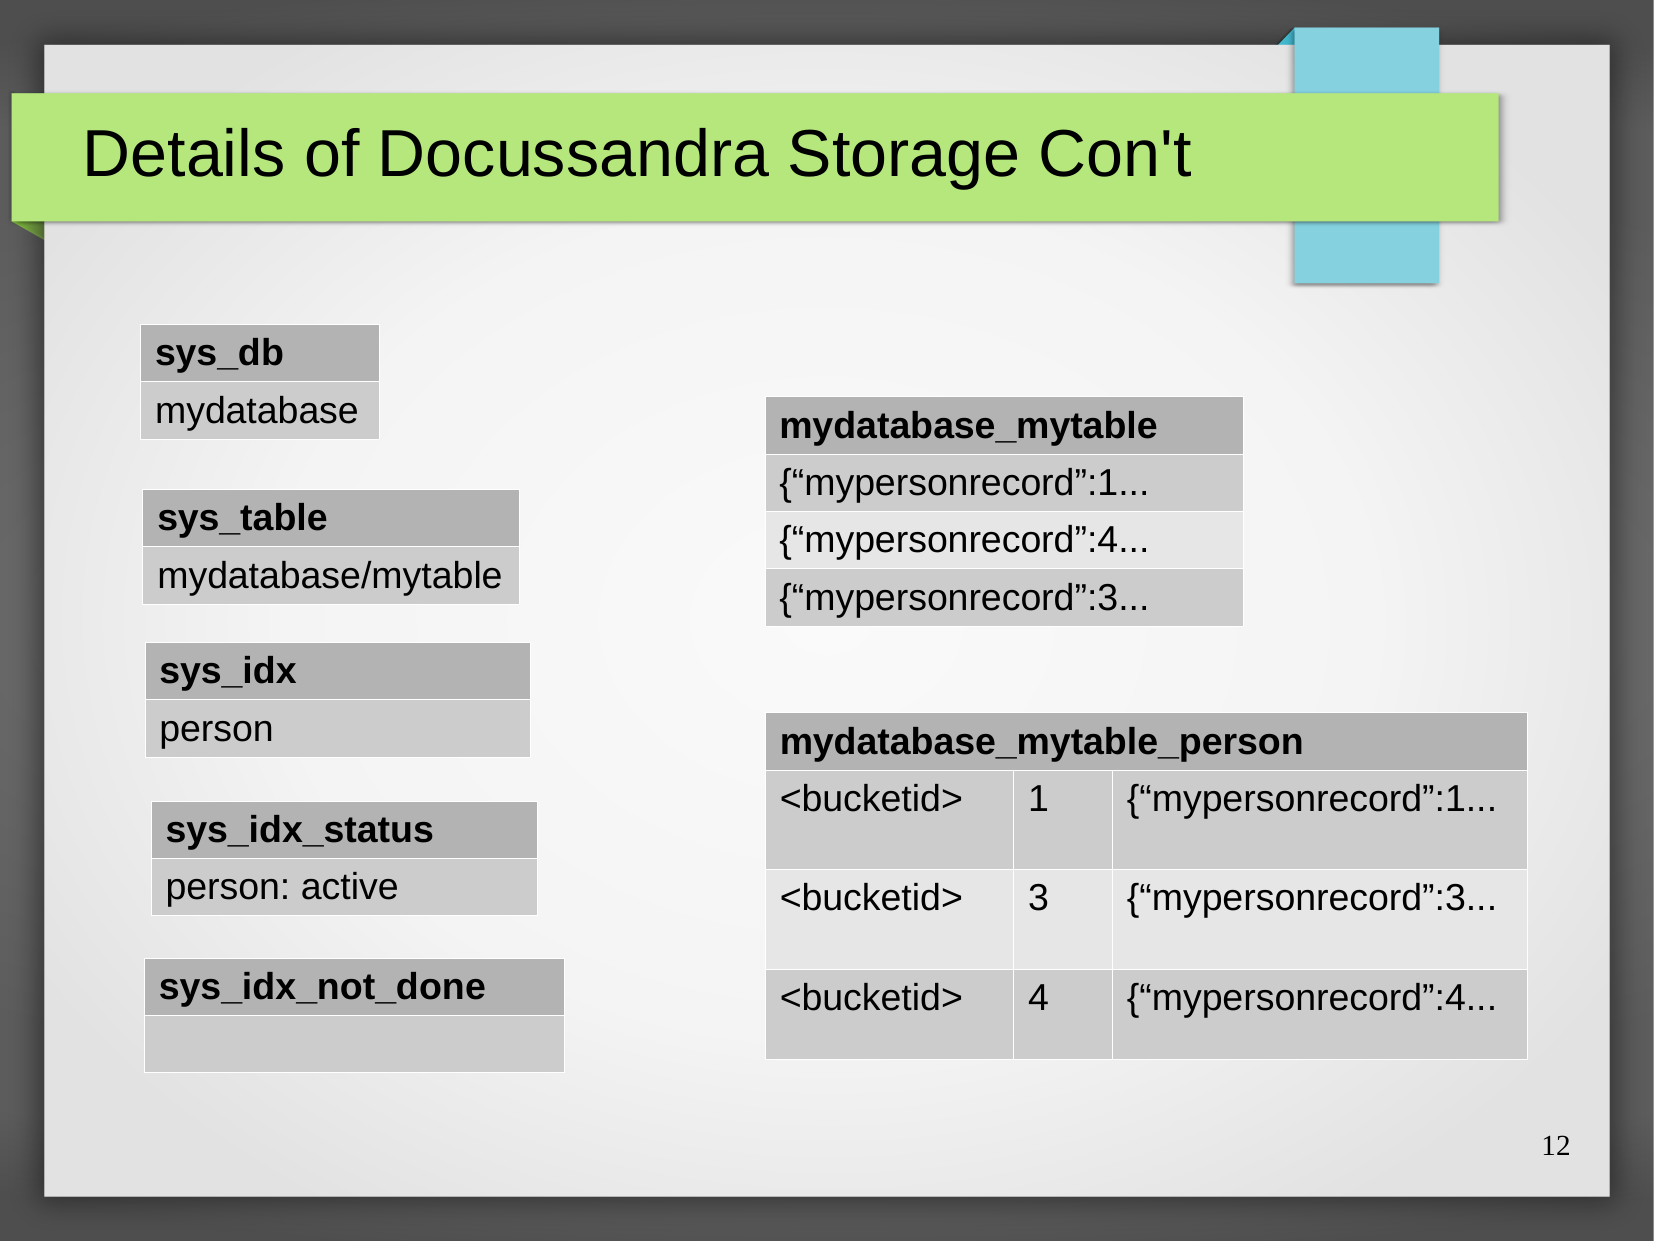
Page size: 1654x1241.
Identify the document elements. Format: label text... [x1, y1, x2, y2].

picture [0, 0, 1654, 1241]
table_cell 3 [1014, 870, 1112, 969]
table_cell <bucketid> [766, 771, 1013, 869]
table_cell {“mypersonrecord”:3... [766, 569, 1243, 626]
table_cell <bucketid> [766, 870, 1013, 969]
table_cell 4 [1014, 970, 1112, 1059]
table_cell person [146, 700, 530, 757]
table_cell {“mypersonrecord”:3... [1113, 870, 1527, 969]
table_cell {“mypersonrecord”:1... [766, 455, 1243, 511]
table_cell {“mypersonrecord”:1... [1113, 771, 1527, 869]
table_cell person: active [152, 859, 537, 915]
table_cell <bucketid> [766, 970, 1013, 1059]
table_cell mydatabase [141, 382, 379, 439]
table_header sys_db [141, 325, 379, 381]
table_header mydatabase_mytable_person [766, 713, 1527, 770]
table_header mydatabase_mytable [766, 397, 1243, 454]
table_cell {“mypersonrecord”:4... [766, 512, 1243, 568]
table_header sys_table [143, 490, 519, 546]
table_cell [145, 1016, 564, 1072]
table_cell {“mypersonrecord”:4... [1113, 970, 1527, 1059]
table_header sys_idx_status [152, 802, 537, 858]
title Details of Docussandra Storage Con't [82, 94, 1264, 213]
table_cell mydatabase/mytable [143, 547, 519, 604]
table_header sys_idx [146, 643, 530, 699]
table_cell 1 [1014, 771, 1112, 869]
table_header sys_idx_not_done [145, 959, 564, 1015]
